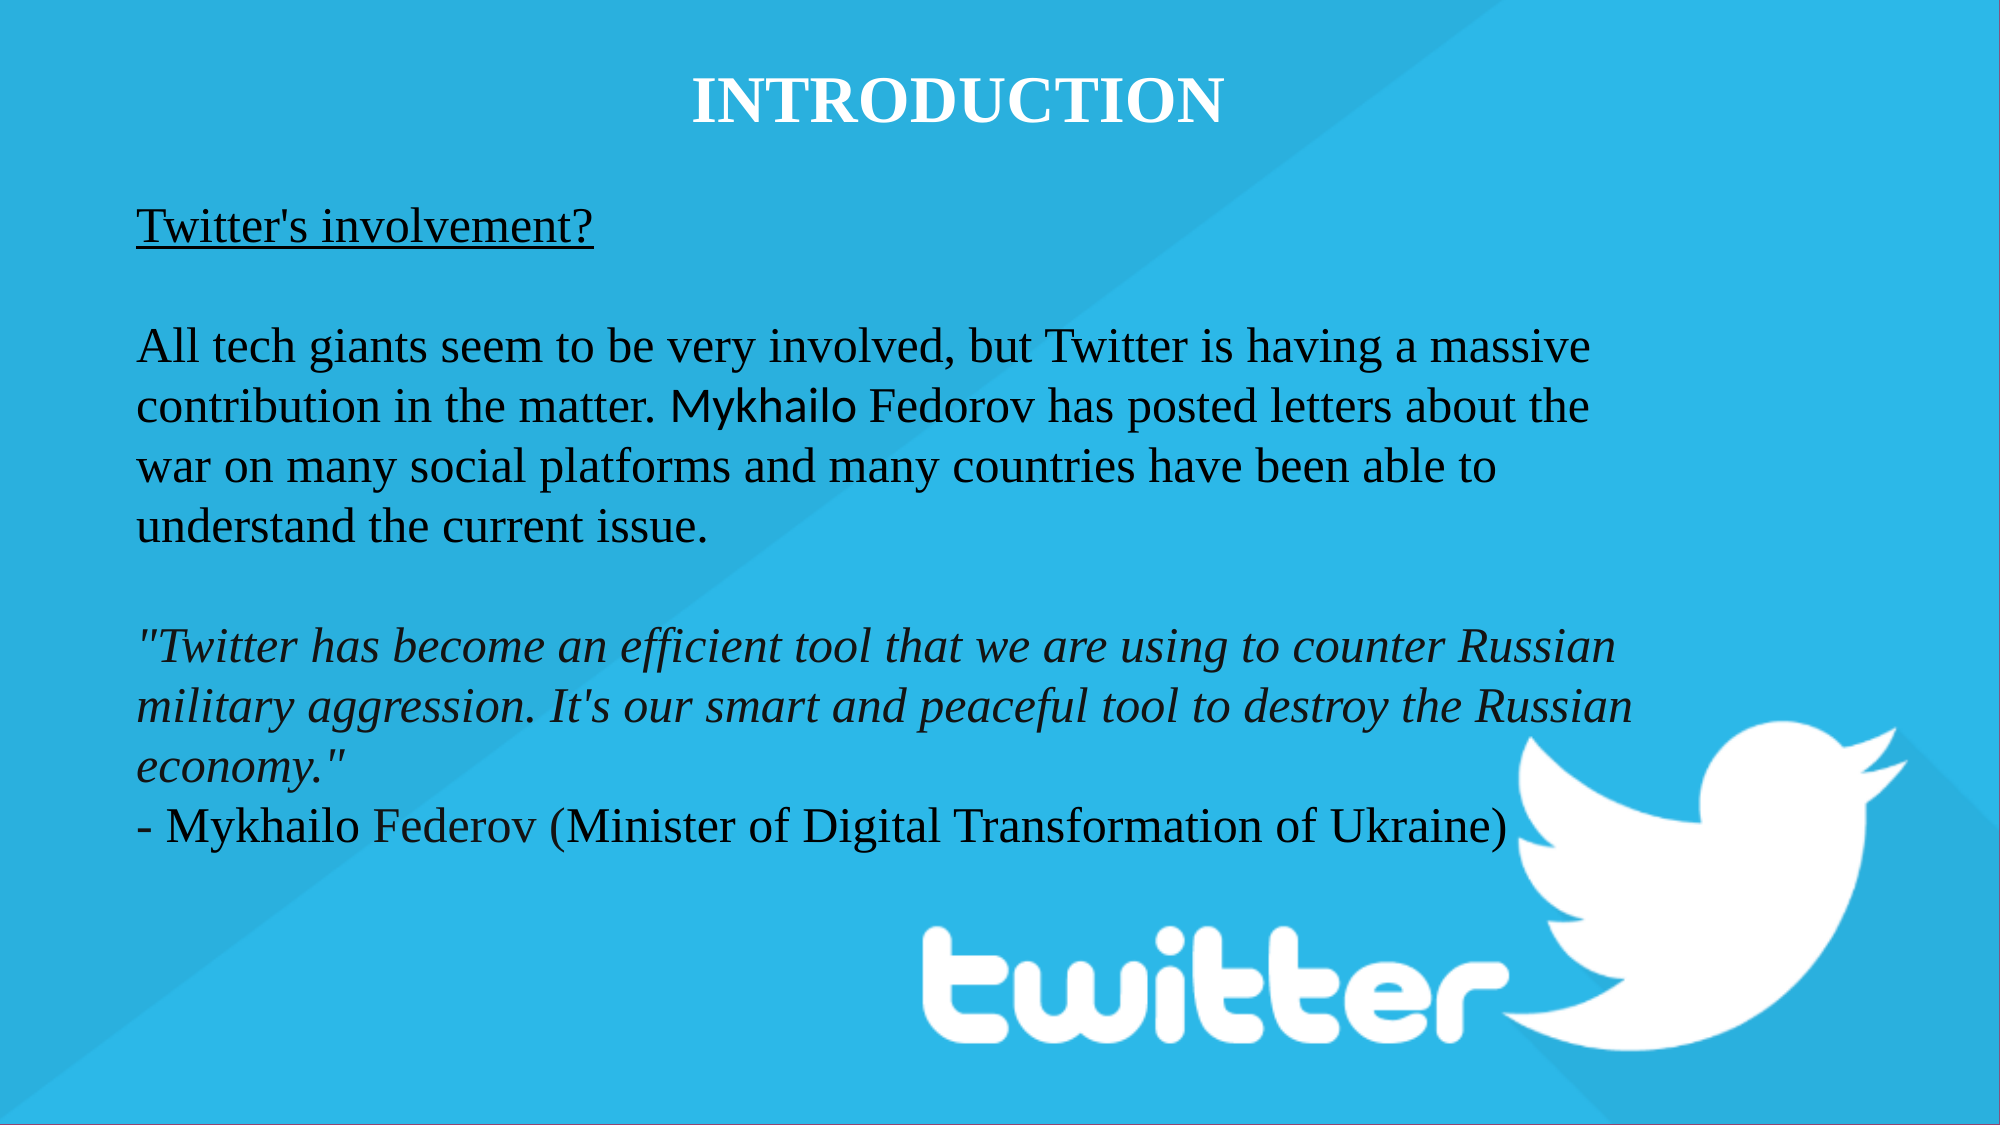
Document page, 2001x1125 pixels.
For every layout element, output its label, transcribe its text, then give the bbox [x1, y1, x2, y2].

text_box Twitter's involvement? All tech giants seem to be very involved, but Twitter is having a massive contribution in the matter. Mykhailo Fedorov has posted letters about the war on many social platforms and many countries have been able to understand the current issue. "Twitter has become an efficient tool that we are using to counter Russian military aggression. It's our smart and peaceful tool to destroy the Russian economy." - Mykhailo Federov (Minister of Digital Transformation of Ukraine) [121, 185, 1657, 938]
text_box INTRODUCTION [675, 48, 1327, 145]
picture [0, 0, 2000, 1125]
